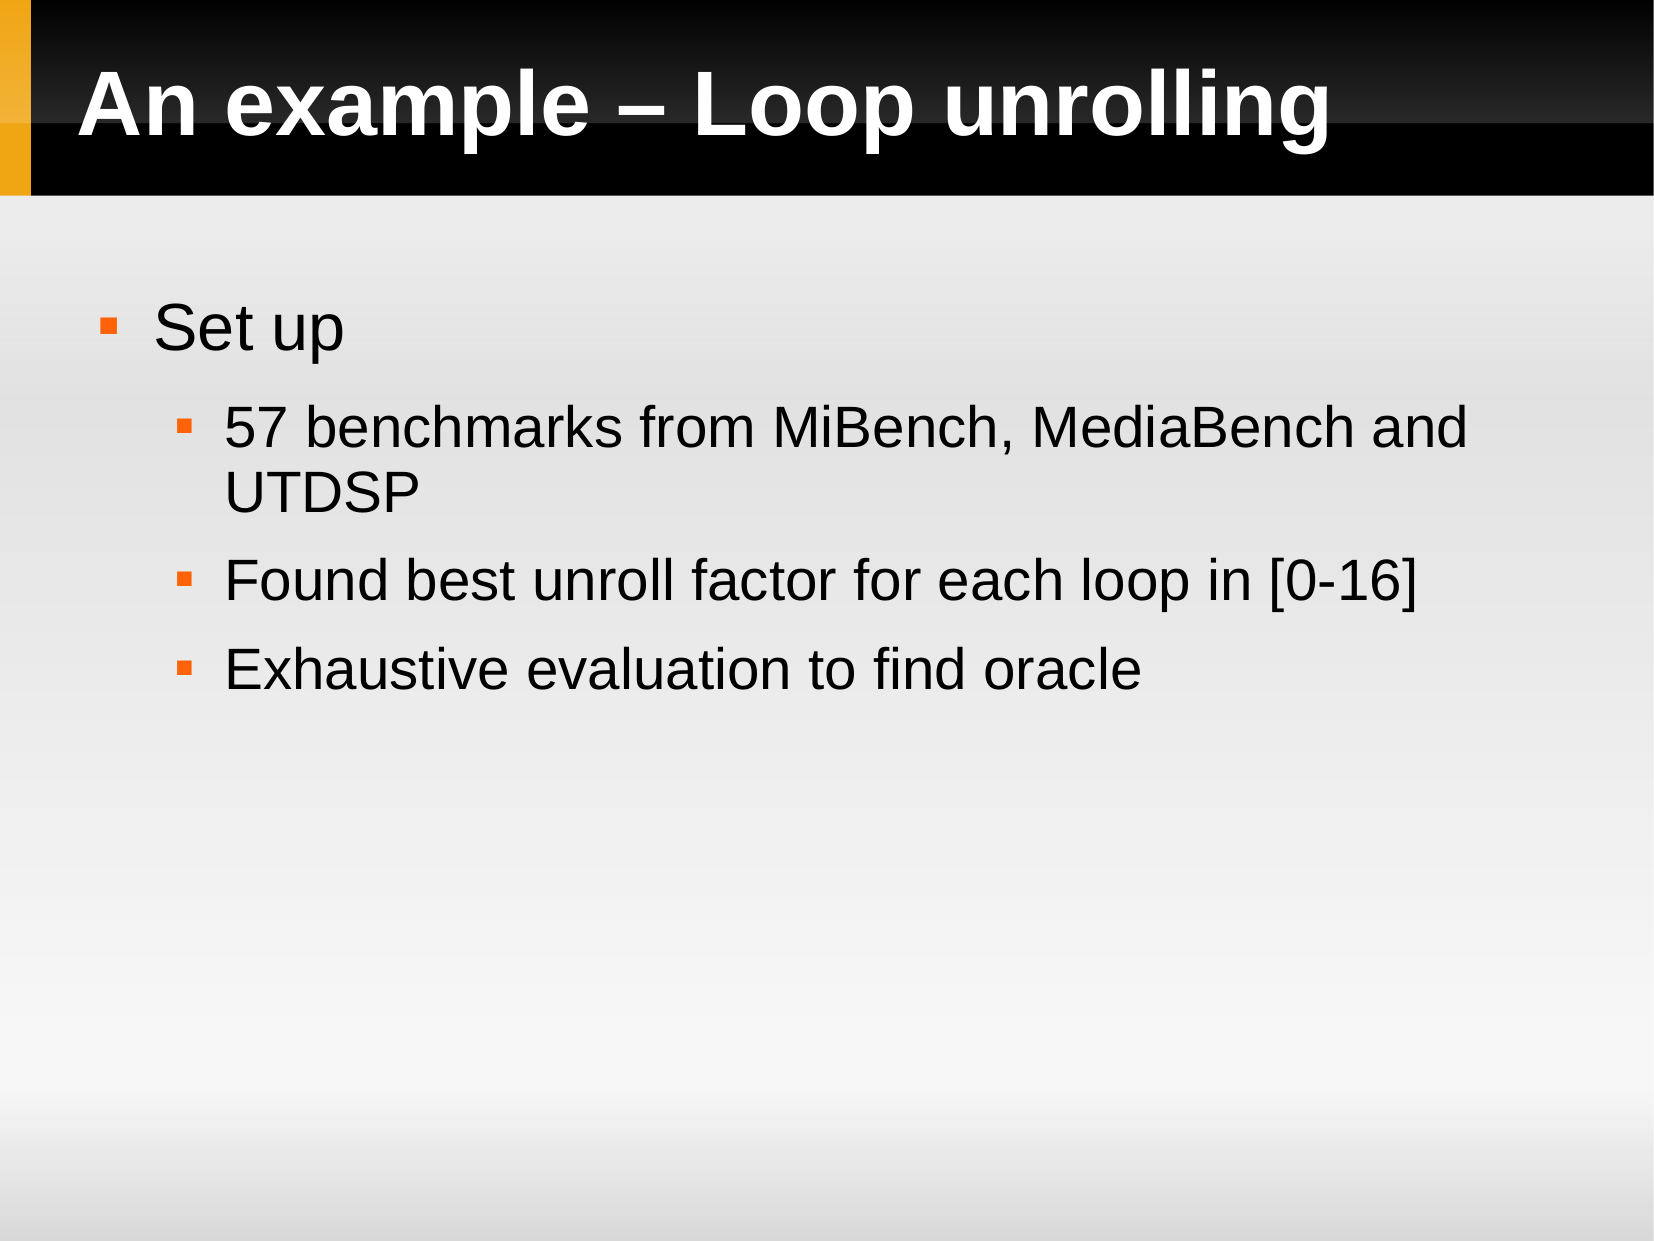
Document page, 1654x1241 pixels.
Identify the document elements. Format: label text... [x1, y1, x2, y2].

picture [0, 0, 1654, 1241]
list Set up 57 benchmarks from MiBench, MediaBench and UTDSP Found best unroll factor for each loop in [0-16] Exhaustive evaluation to find oracle [82, 290, 1571, 1094]
title An example – Loop unrolling [76, 7, 1565, 200]
